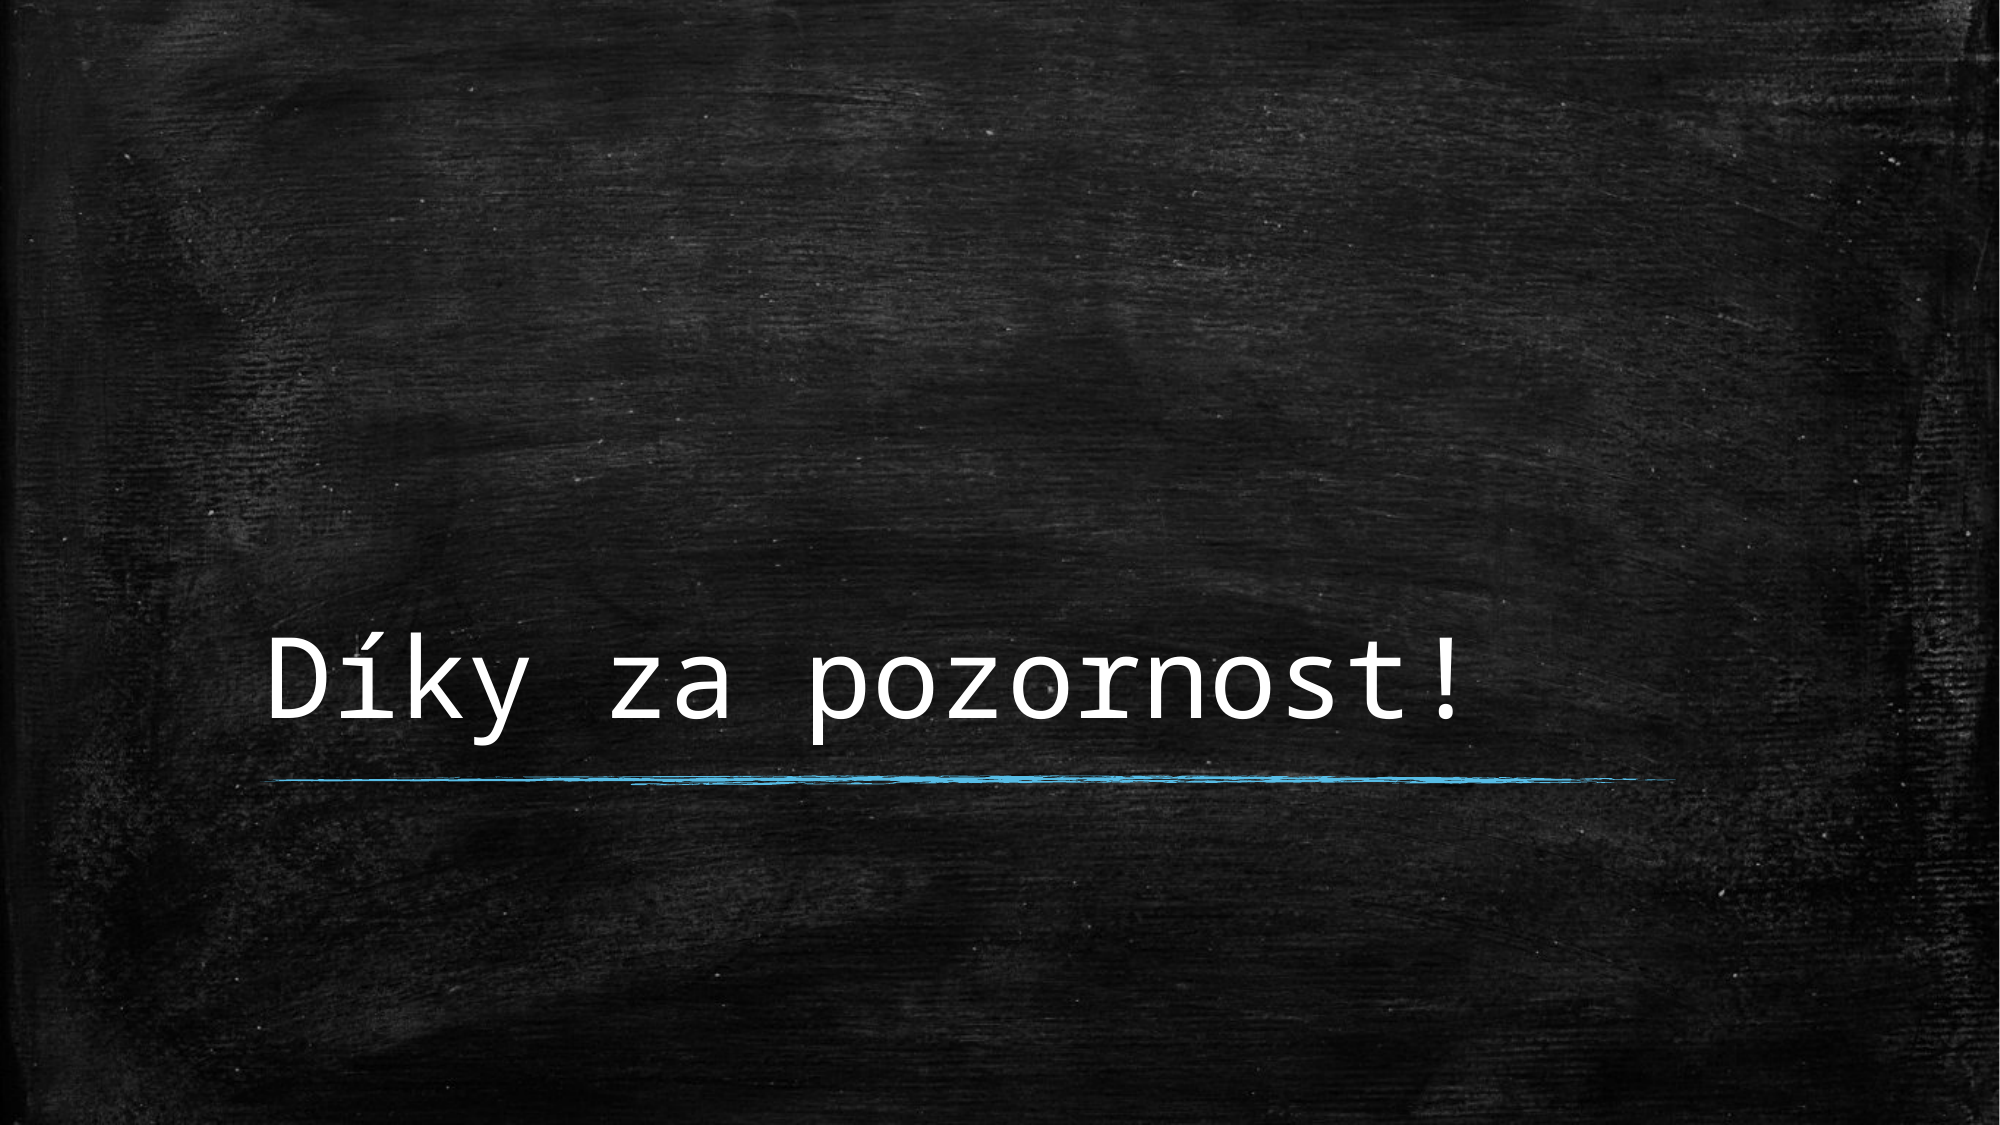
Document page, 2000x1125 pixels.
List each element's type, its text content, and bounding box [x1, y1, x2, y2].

picture [0, 0, 2000, 1125]
title Díky za pozornost! [249, 312, 1750, 750]
